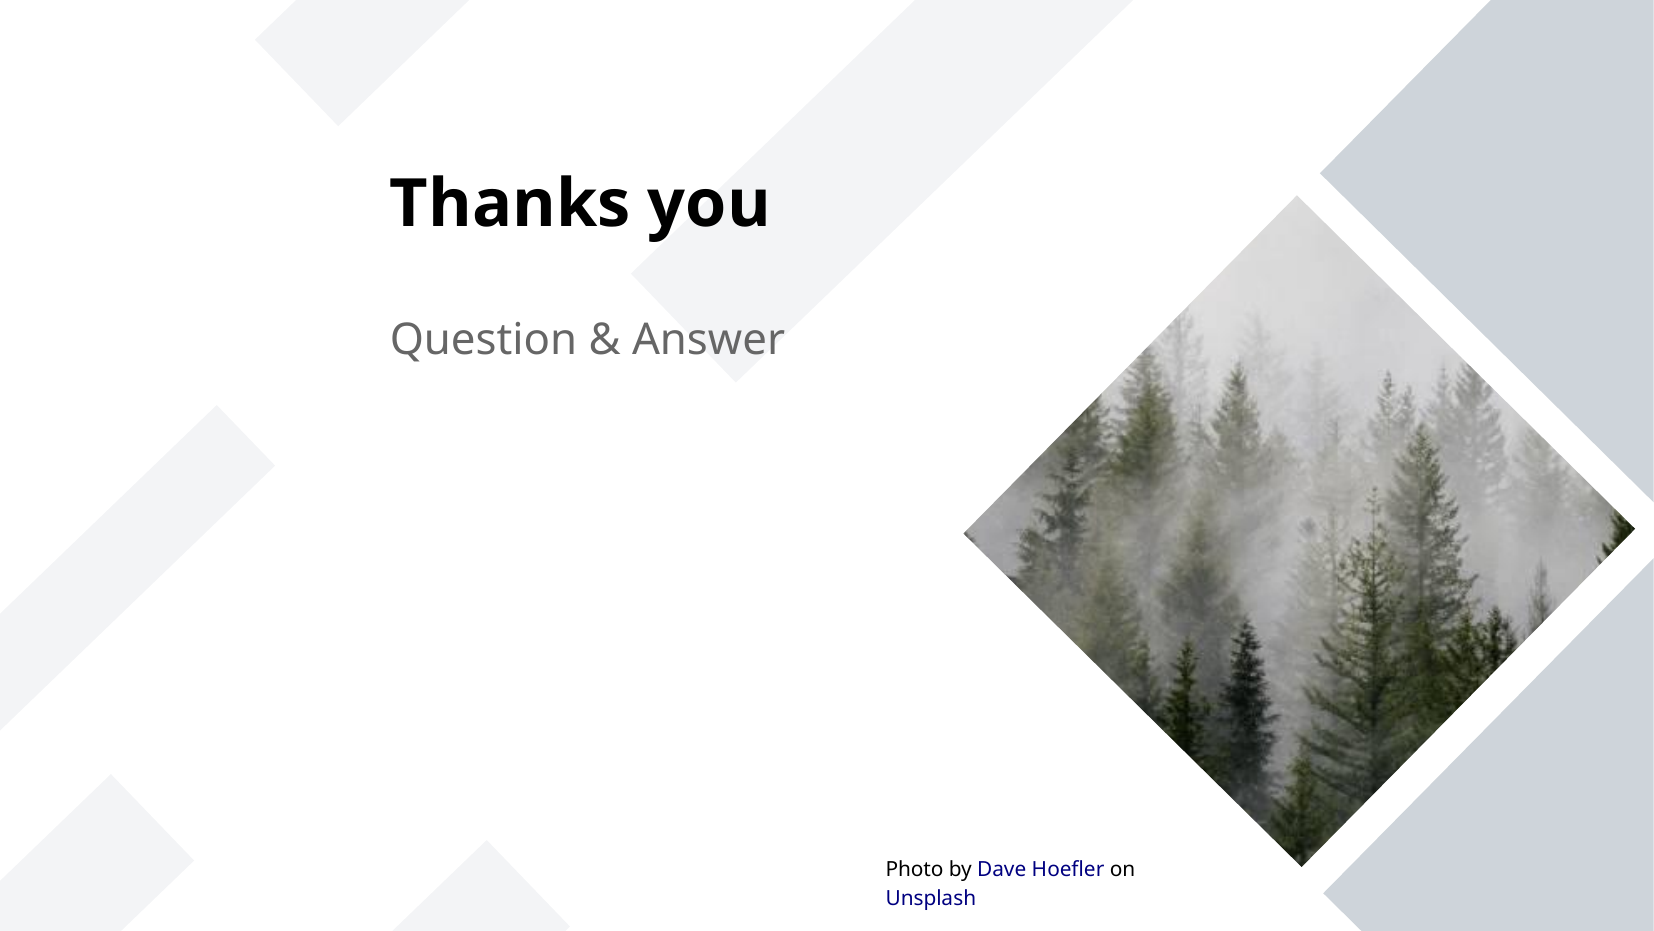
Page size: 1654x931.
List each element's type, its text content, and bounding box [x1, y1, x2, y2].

text_box Thanks you [375, 147, 961, 241]
text_box [963, 195, 1636, 867]
text_box Question & Answer [375, 300, 1192, 572]
text_box Photo by Dave Hoefler on Unsplash [870, 846, 1231, 911]
